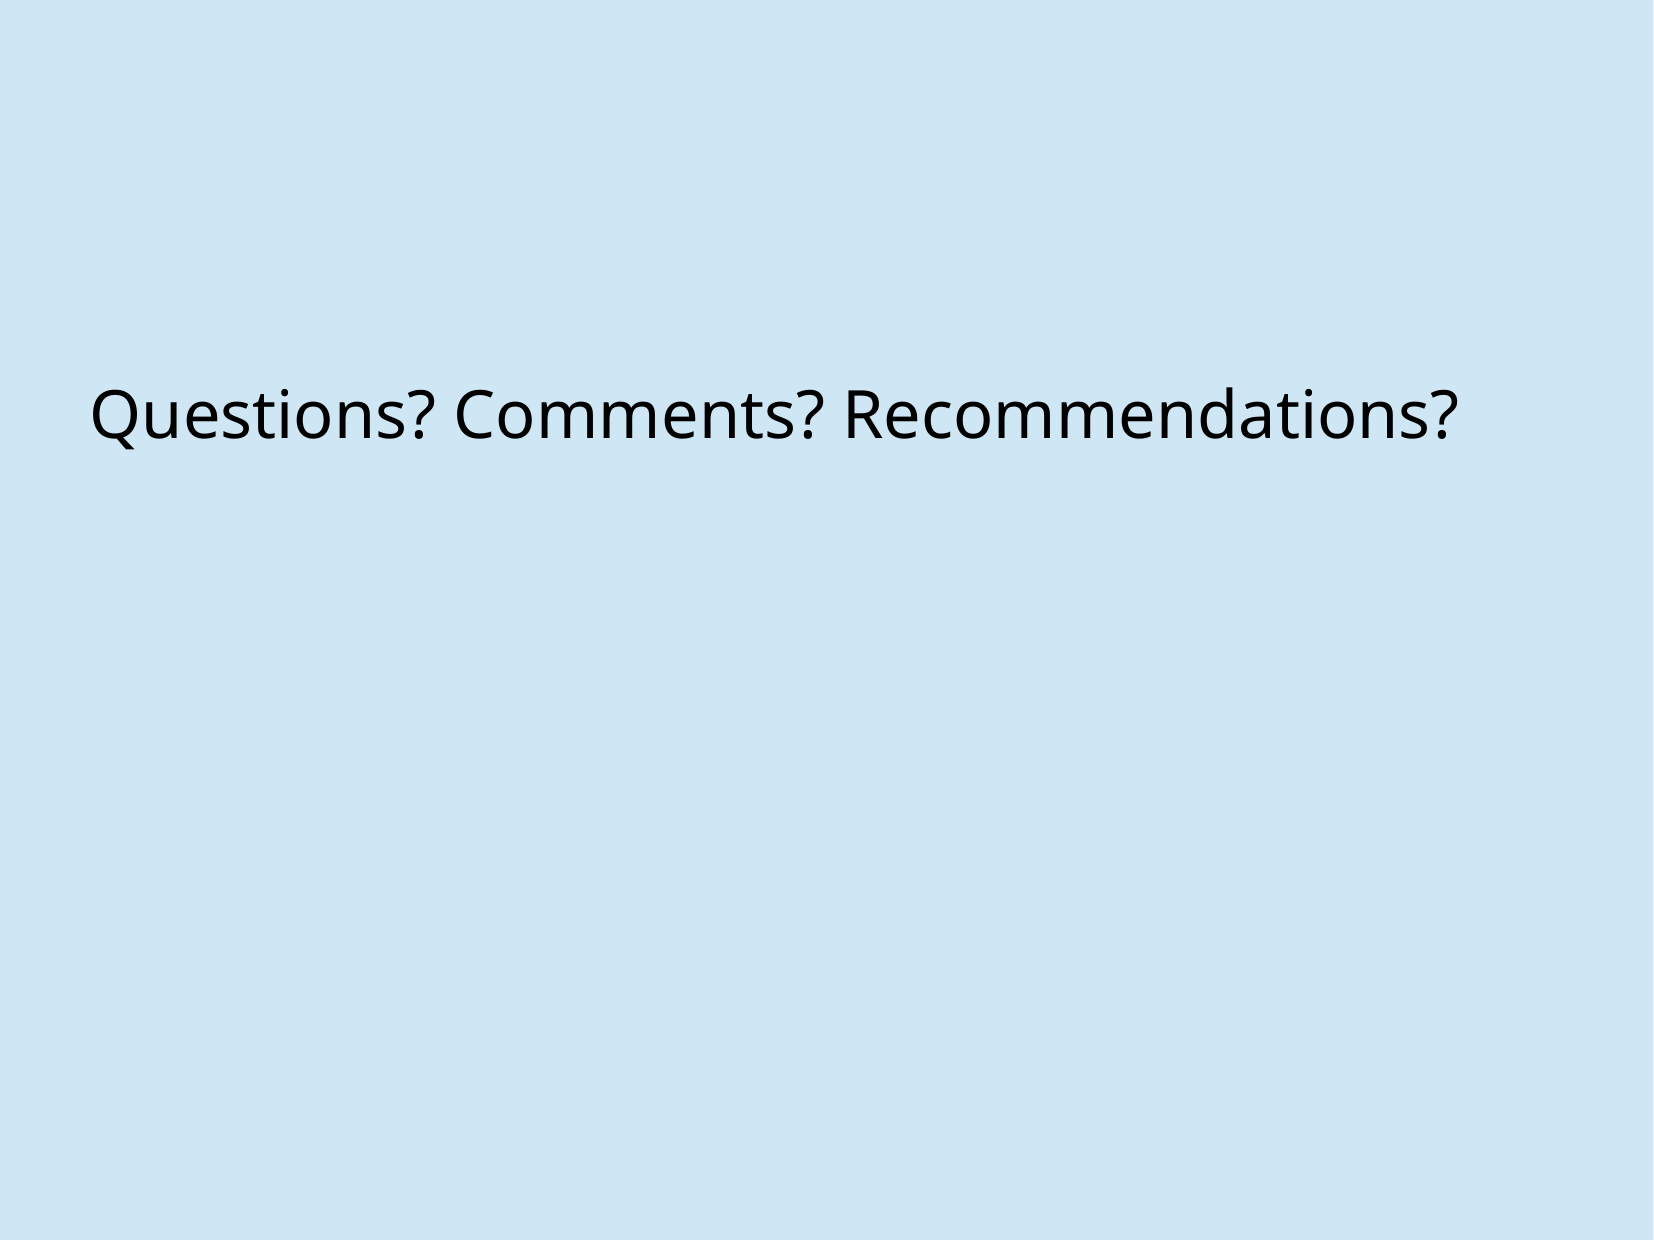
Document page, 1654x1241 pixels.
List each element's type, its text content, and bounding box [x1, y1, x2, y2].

text_box Questions? Comments? Recommendations? [75, 360, 1591, 452]
